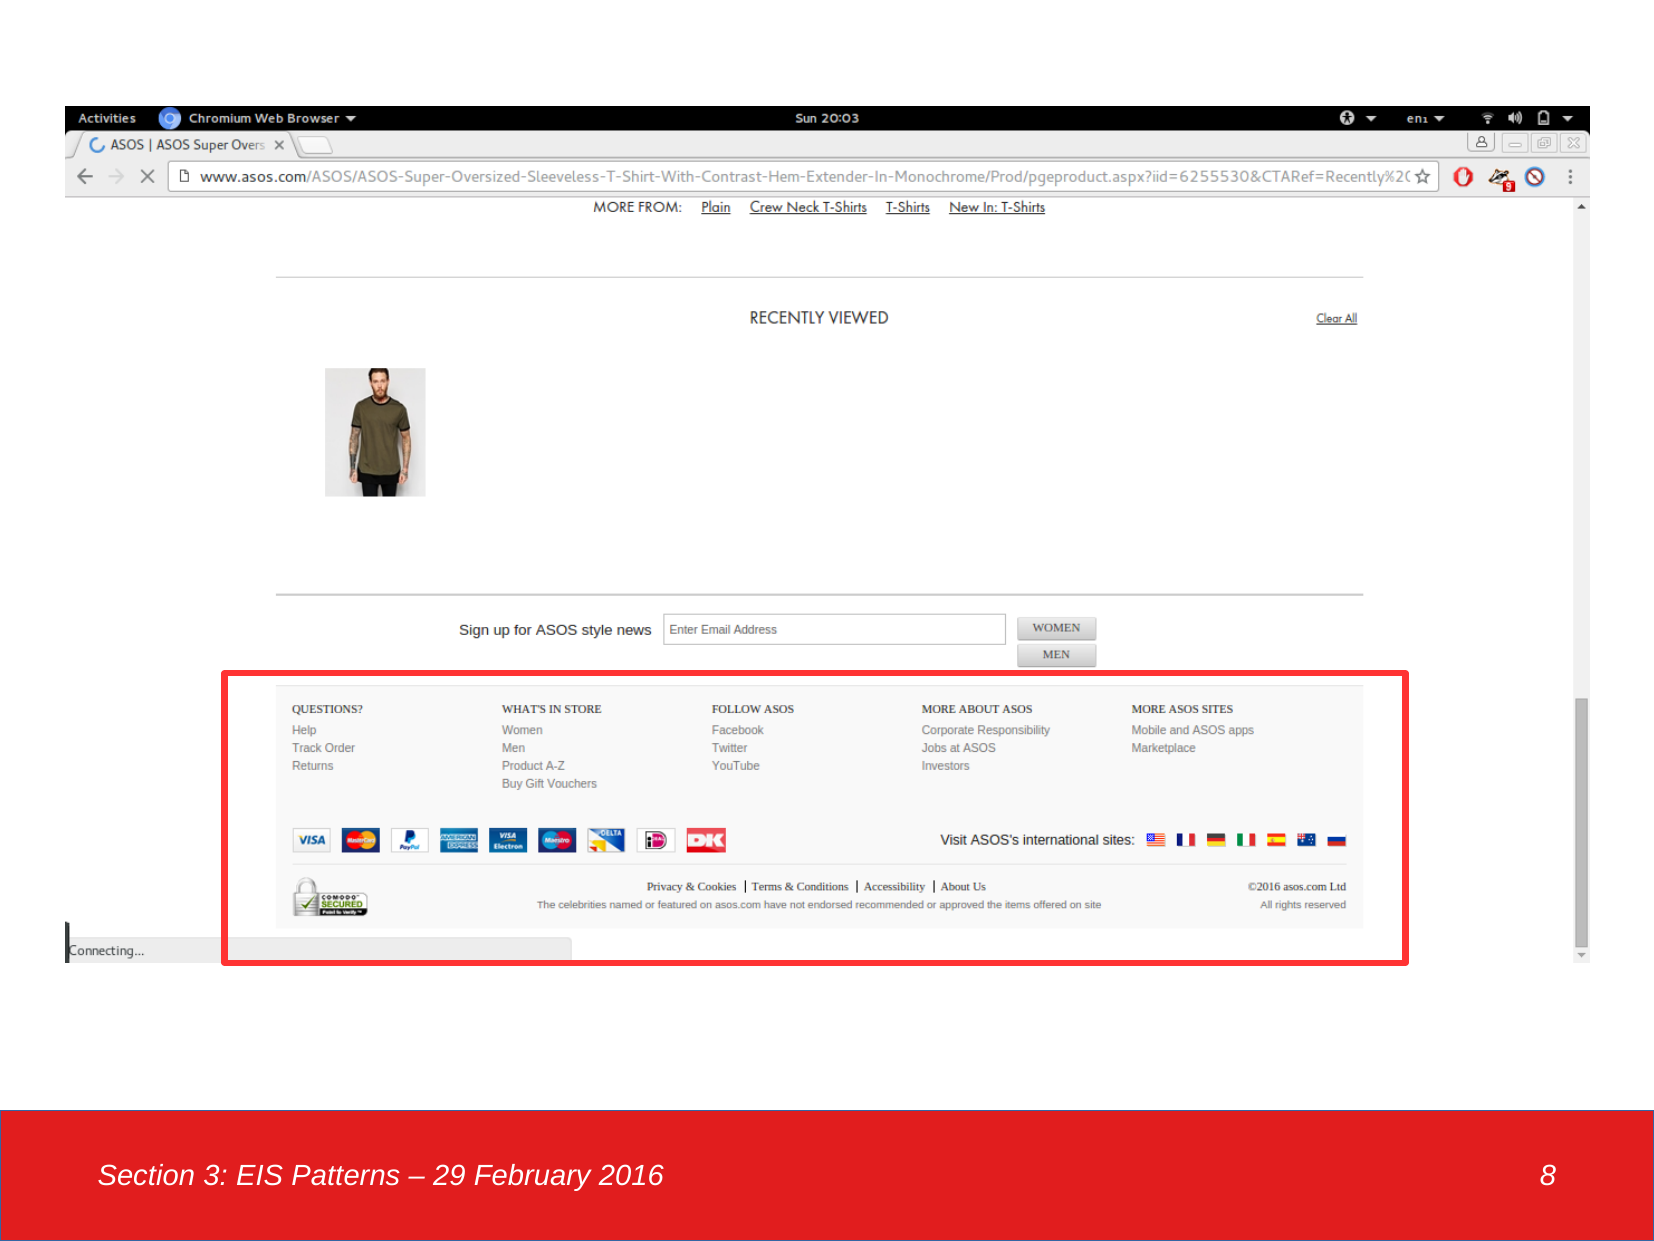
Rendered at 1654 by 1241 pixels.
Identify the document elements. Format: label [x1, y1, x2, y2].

picture [65, 106, 1590, 963]
picture [228, 676, 1402, 960]
